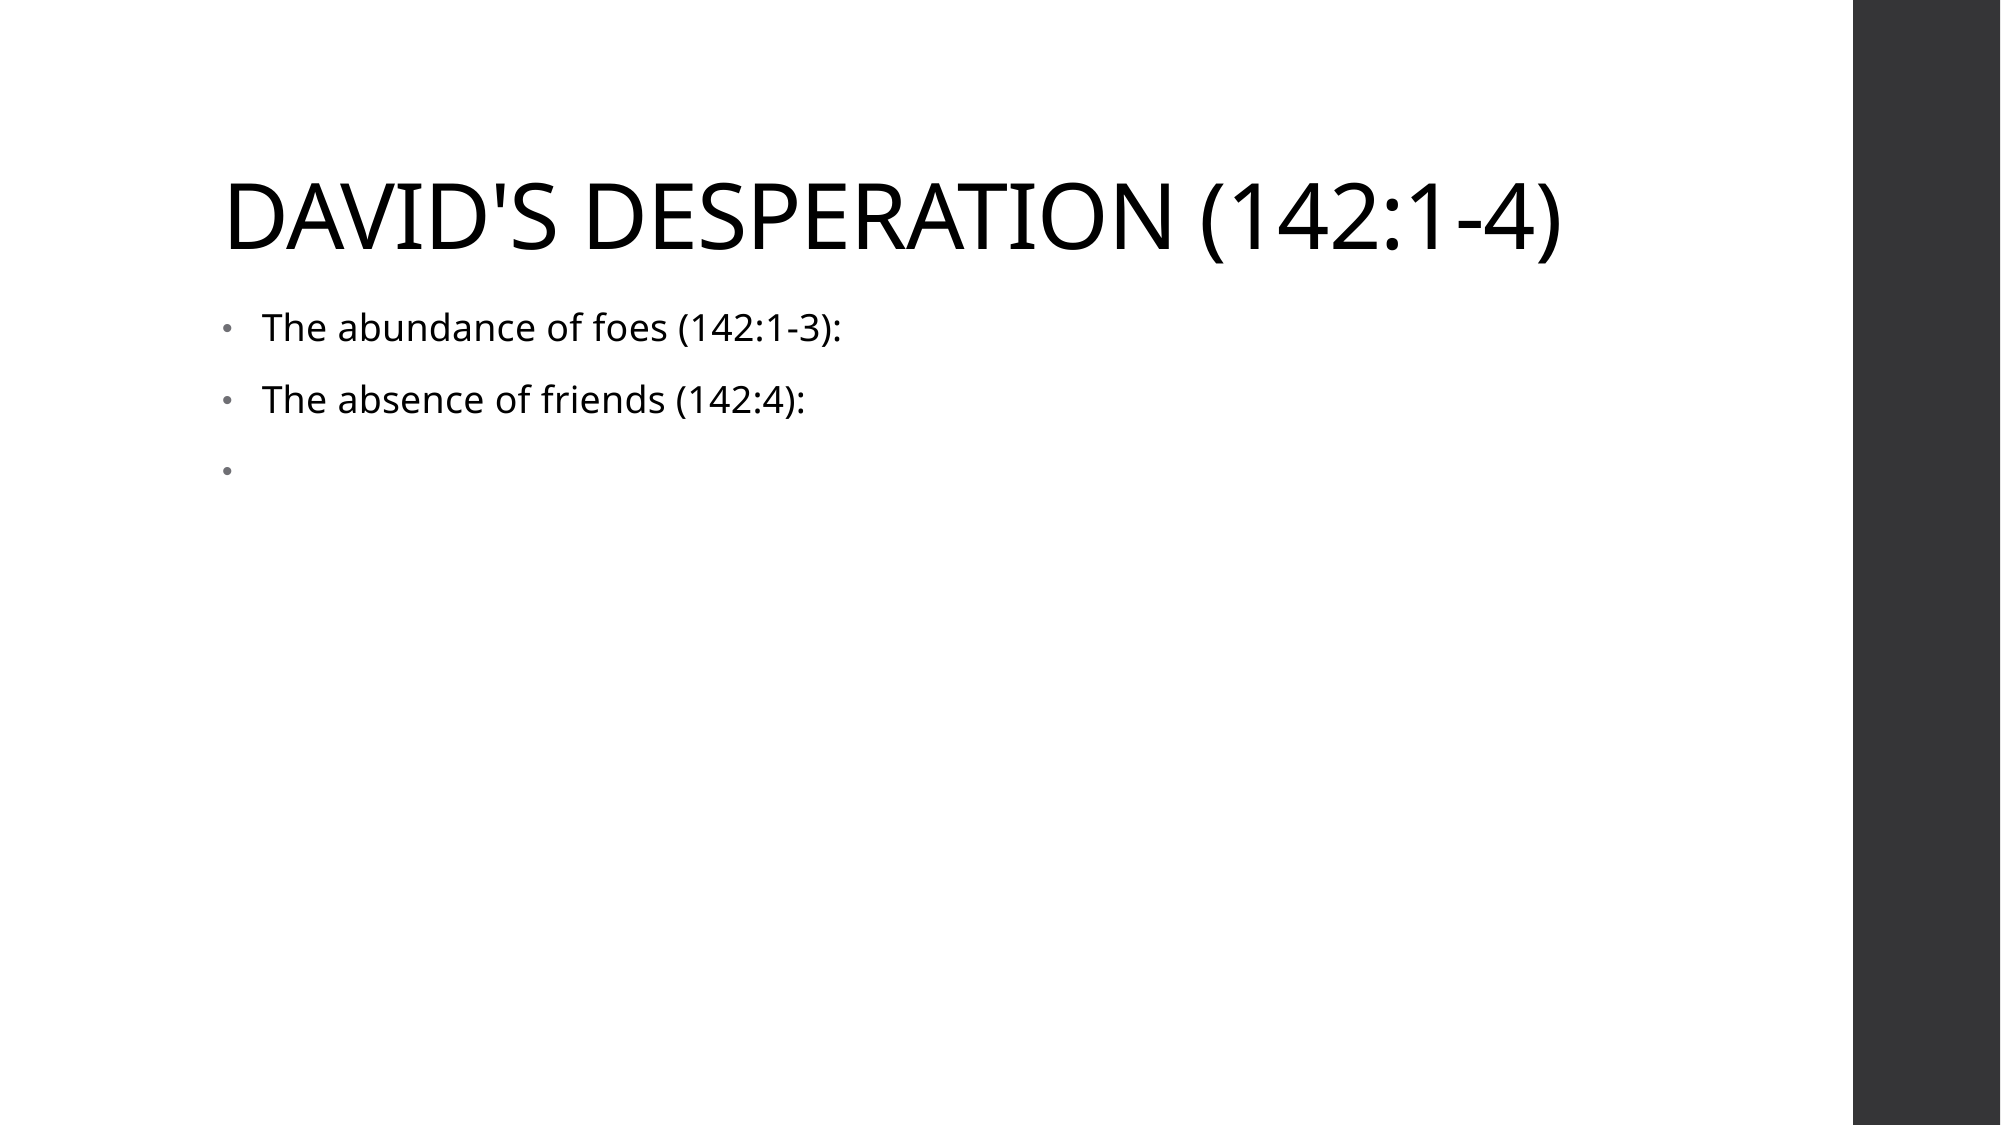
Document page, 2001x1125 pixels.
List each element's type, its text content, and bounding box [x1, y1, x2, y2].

title DAVID'S DESPERATION (142:1-4) [206, 60, 1797, 278]
list The abundance of foes (142:1-3): The absence of friends (142:4): [206, 299, 1617, 1014]
